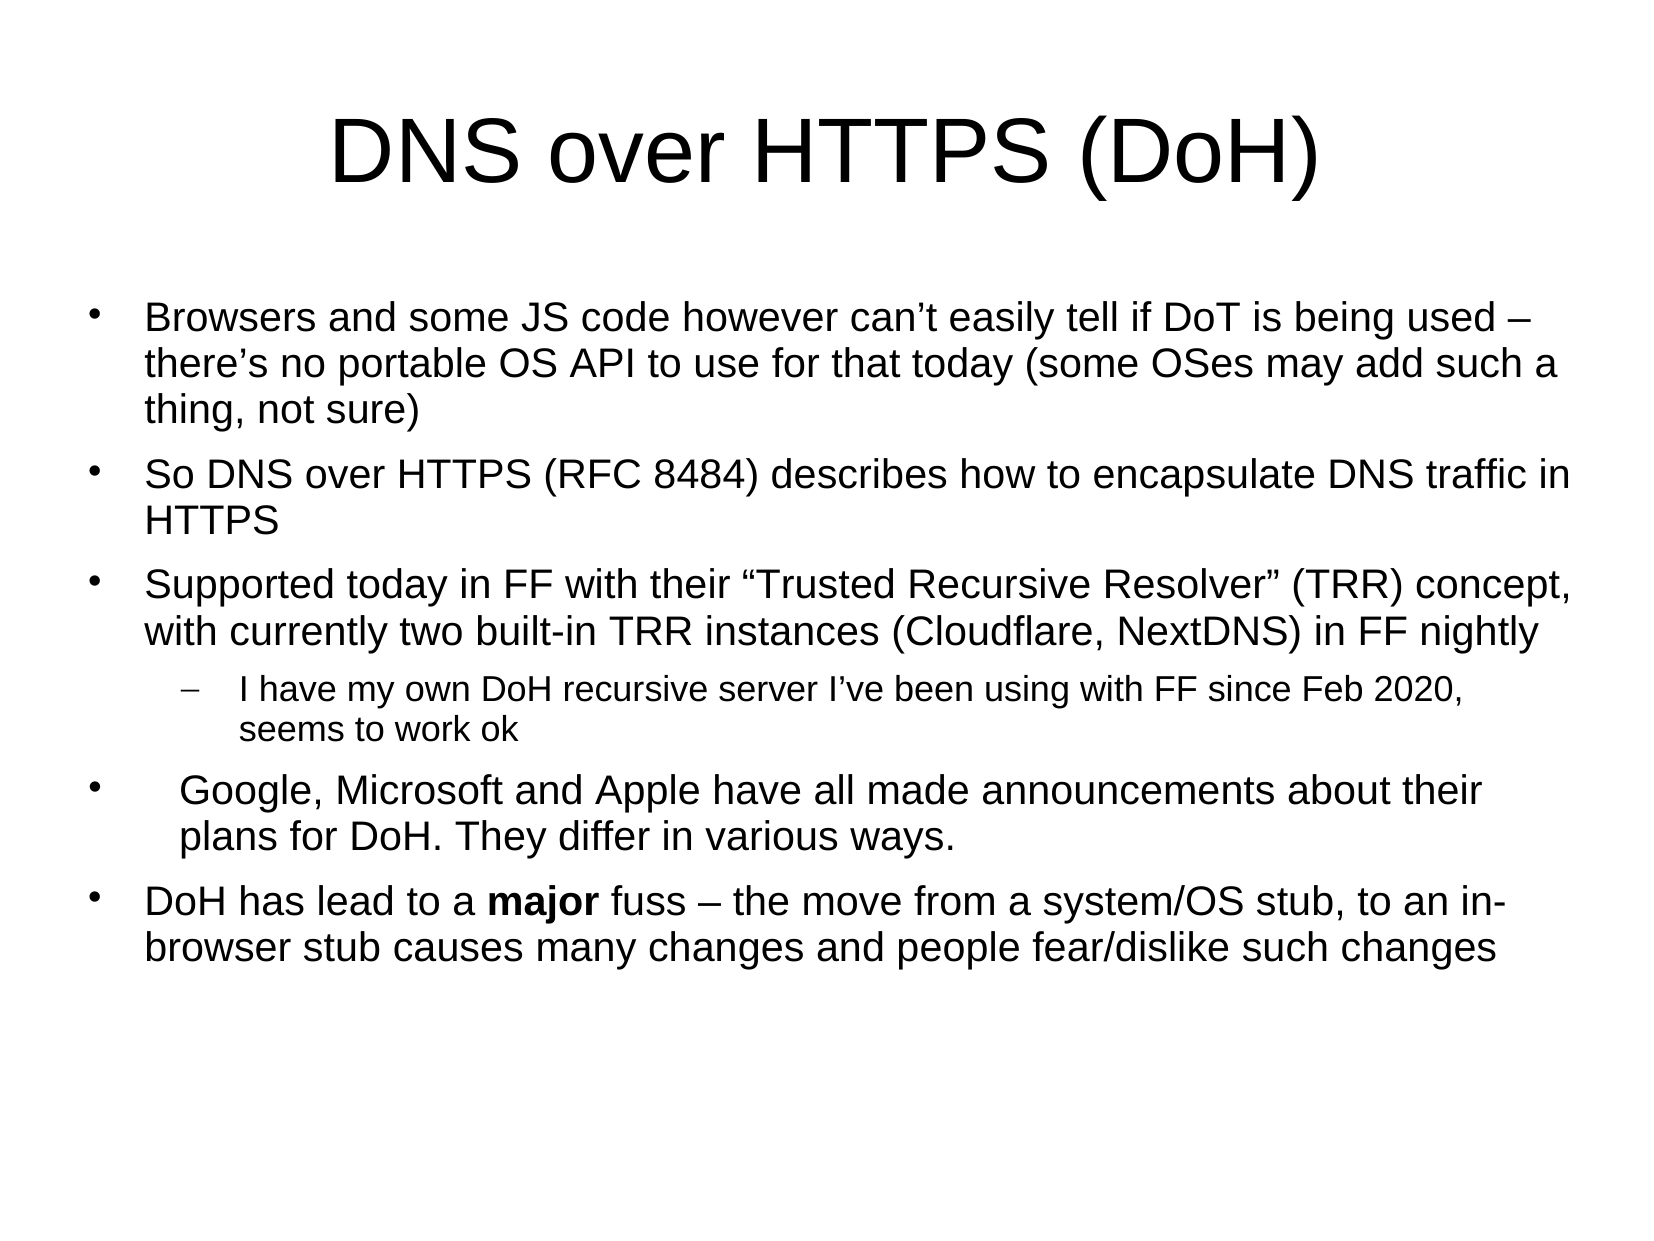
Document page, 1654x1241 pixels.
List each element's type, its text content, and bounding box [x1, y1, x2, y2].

list Browsers and some JS code however can’t easily tell if DoT is being used – there’s no portable OS API to use for that today (some OSes may add such a thing, not sure) So DNS over HTTPS (RFC 8484) describes how to encapsulate DNS traffic in HTTPS Supported today in FF with their “Trusted Recursive Resolver” (TRR) concept, with currently two built-in TRR instances (Cloudflare, NextDNS) in FF nightly I have my own DoH recursive server I’ve been using with FF since Feb 2020, seems to work ok Google, Microsoft and Apple have all made announcements about their plans for DoH. They differ in various ways. DoH has lead to a major fuss – the move from a system/OS stub, to an in-browser stub causes many changes and people fear/dislike such changes [88, 290, 1575, 1009]
title DNS over HTTPS (DoH) [82, 49, 1570, 256]
